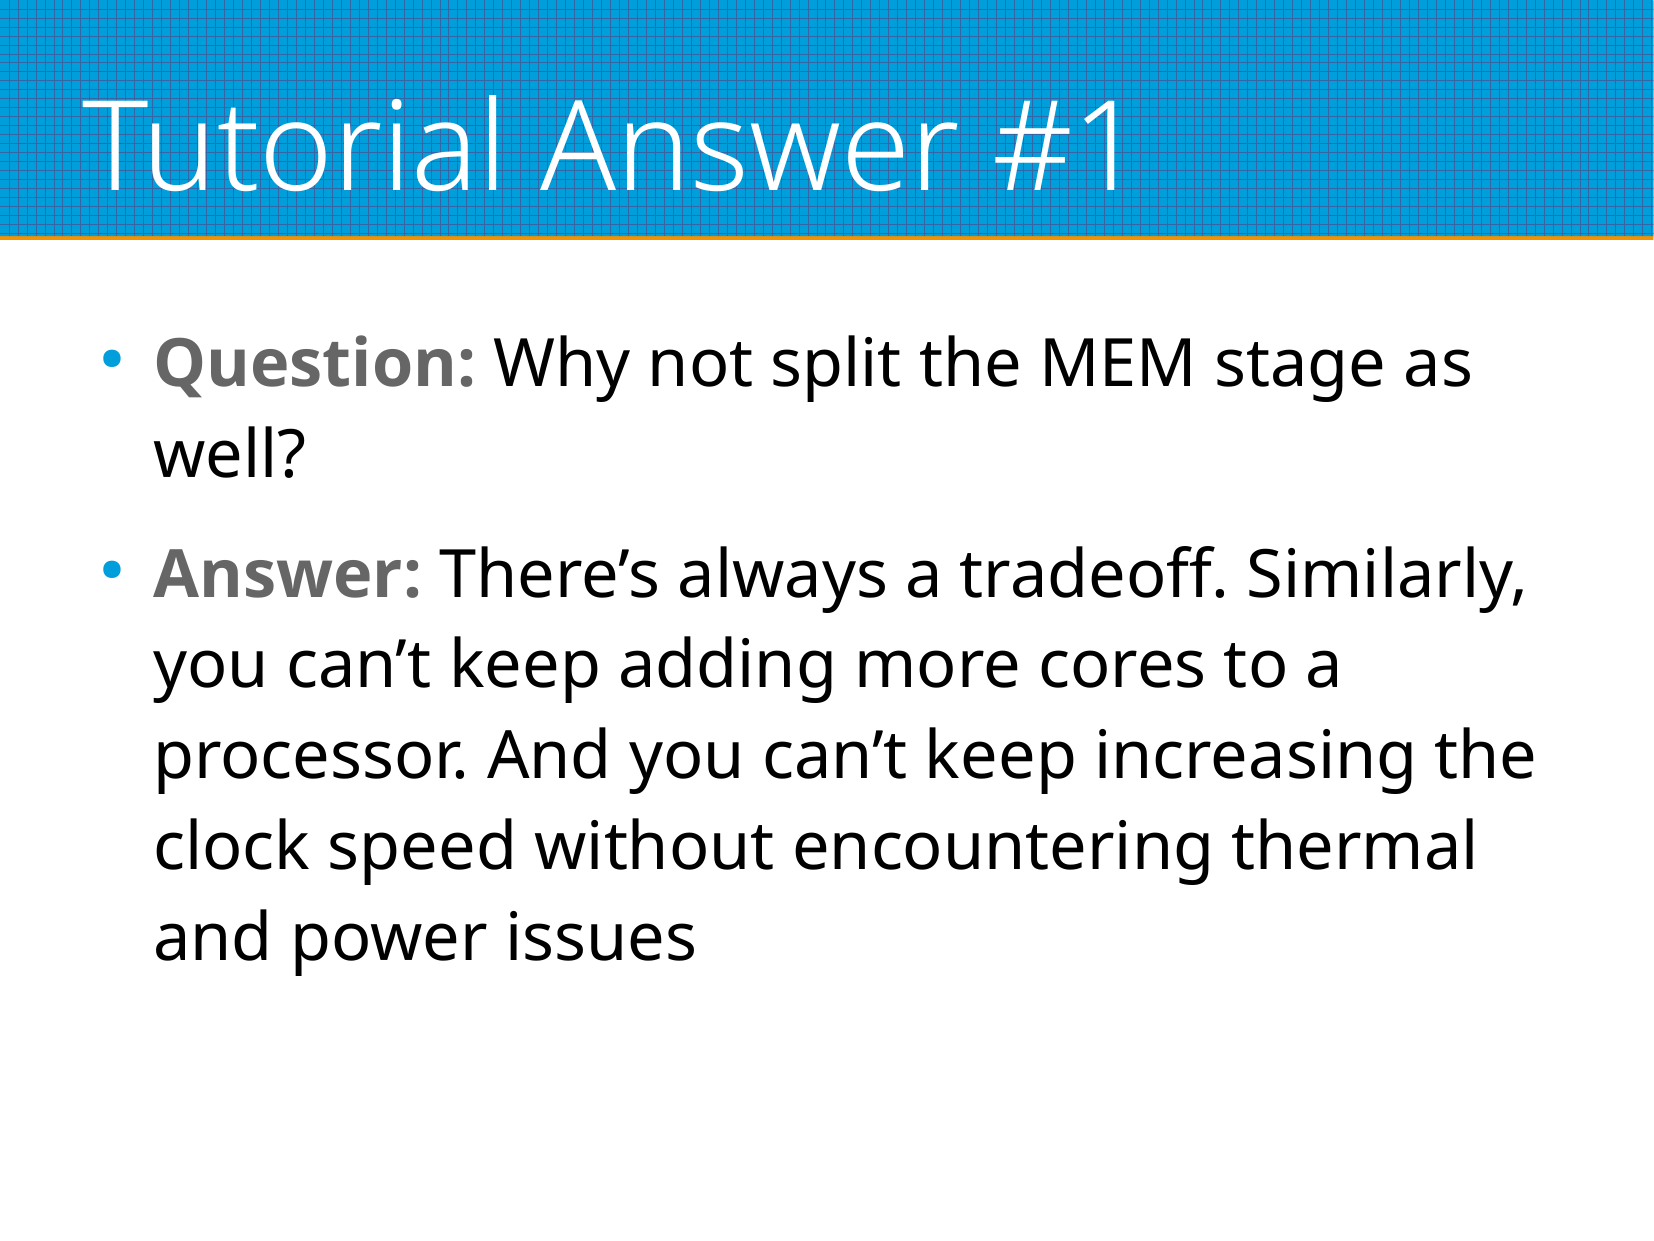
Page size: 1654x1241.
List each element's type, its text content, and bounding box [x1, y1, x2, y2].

title Tutorial Answer #1 [82, 19, 1571, 227]
list Question: Why not split the MEM stage as well? Answer: There’s always a tradeoff. Similarly, you can’t keep adding more cores to a processor. And you can’t keep increasing the clock speed without encountering thermal and power issues [82, 314, 1563, 1081]
